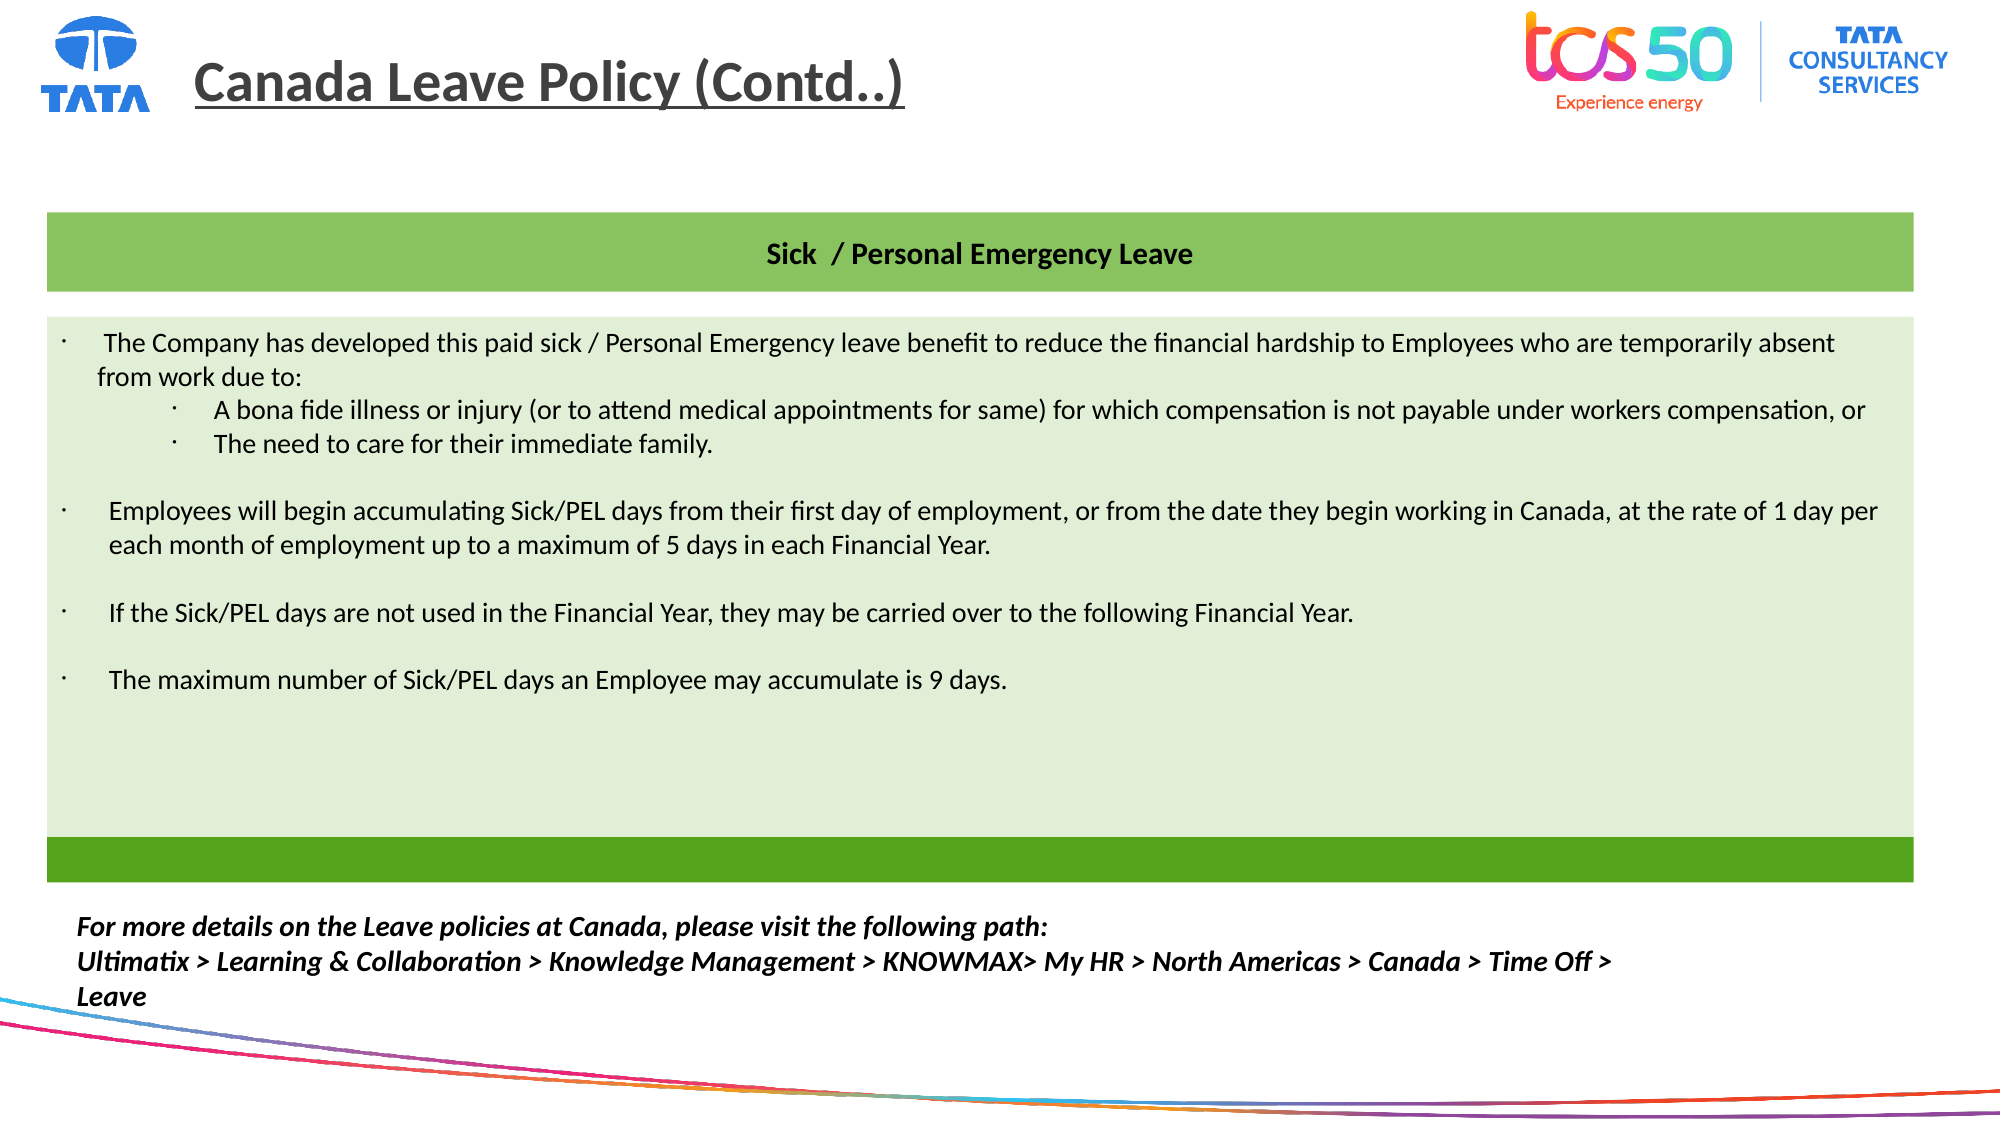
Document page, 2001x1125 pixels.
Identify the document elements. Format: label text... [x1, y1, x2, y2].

text_box Sick / Personal Emergency Leave [47, 212, 1914, 292]
picture [41, 16, 150, 112]
title Canada Leave Policy (Contd..) [180, 47, 1830, 212]
picture [1526, 11, 1948, 112]
text_box For more details on the Leave policies at Canada, please visit the following path: Ultimatix > Learning & Collaboration > Knowledge Management > KNOWMAX> My HR > North Americas > Canada > Time Off > Leave [62, 899, 1656, 1020]
picture [0, 949, 2000, 1125]
text_box [47, 837, 1914, 883]
text_box The Company has developed this paid sick / Personal Emergency leave benefit to reduce the financial hardship to Employees who are temporarily absent from work due to: A bona fide illness or injury (or to attend medical appointments for same) for which compensation is not payable under workers compensation, or The need to care for their immediate family. Employees will begin accumulating Sick/PEL days from their first day of employment, or from the date they begin working in Canada, at the rate of 1 day per each month of employment up to a maximum of 5 days in each Financial Year. If the Sick/PEL days are not used in the Financial Year, they may be carried over to the following Financial Year. The maximum number of Sick/PEL days an Employee may accumulate is 9 days. [47, 316, 1914, 837]
